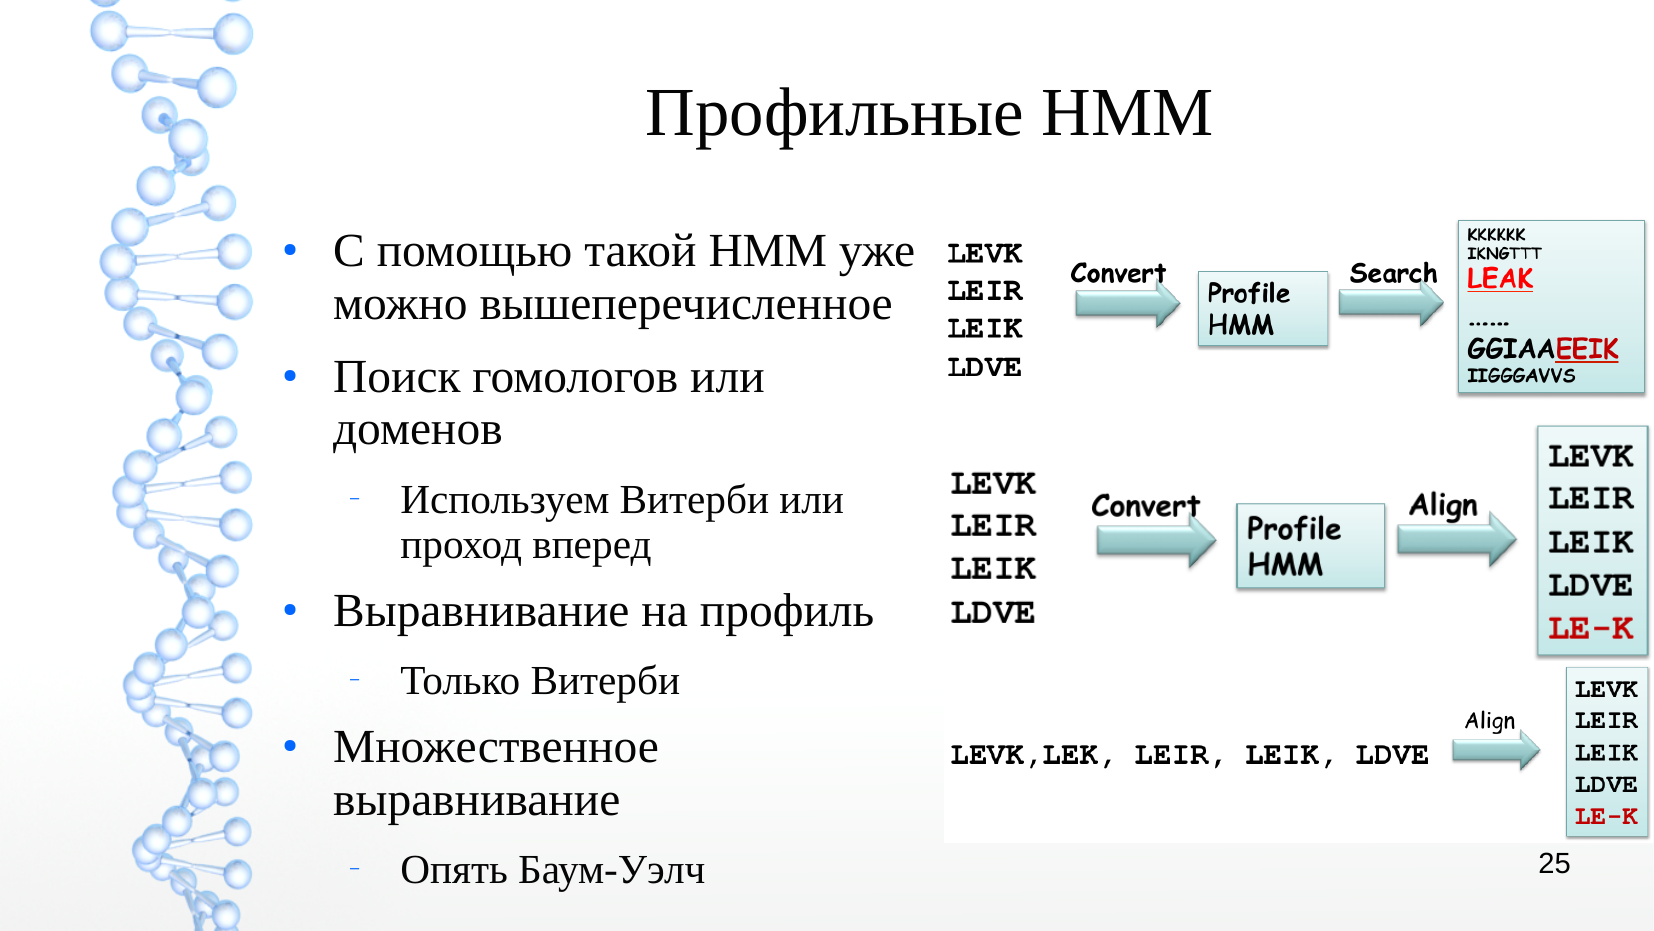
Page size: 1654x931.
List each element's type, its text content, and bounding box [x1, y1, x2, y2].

picture [0, 0, 1654, 931]
list С помощью такой HMM уже можно вышеперечисленное Поиск гомологов или доменов Используем Витерби или проход вперед Выравнивание на профиль Только Витерби Множественное выравнивание Опять Баум-Уэлч [265, 224, 922, 922]
title Профильные HMM [265, 35, 1595, 189]
